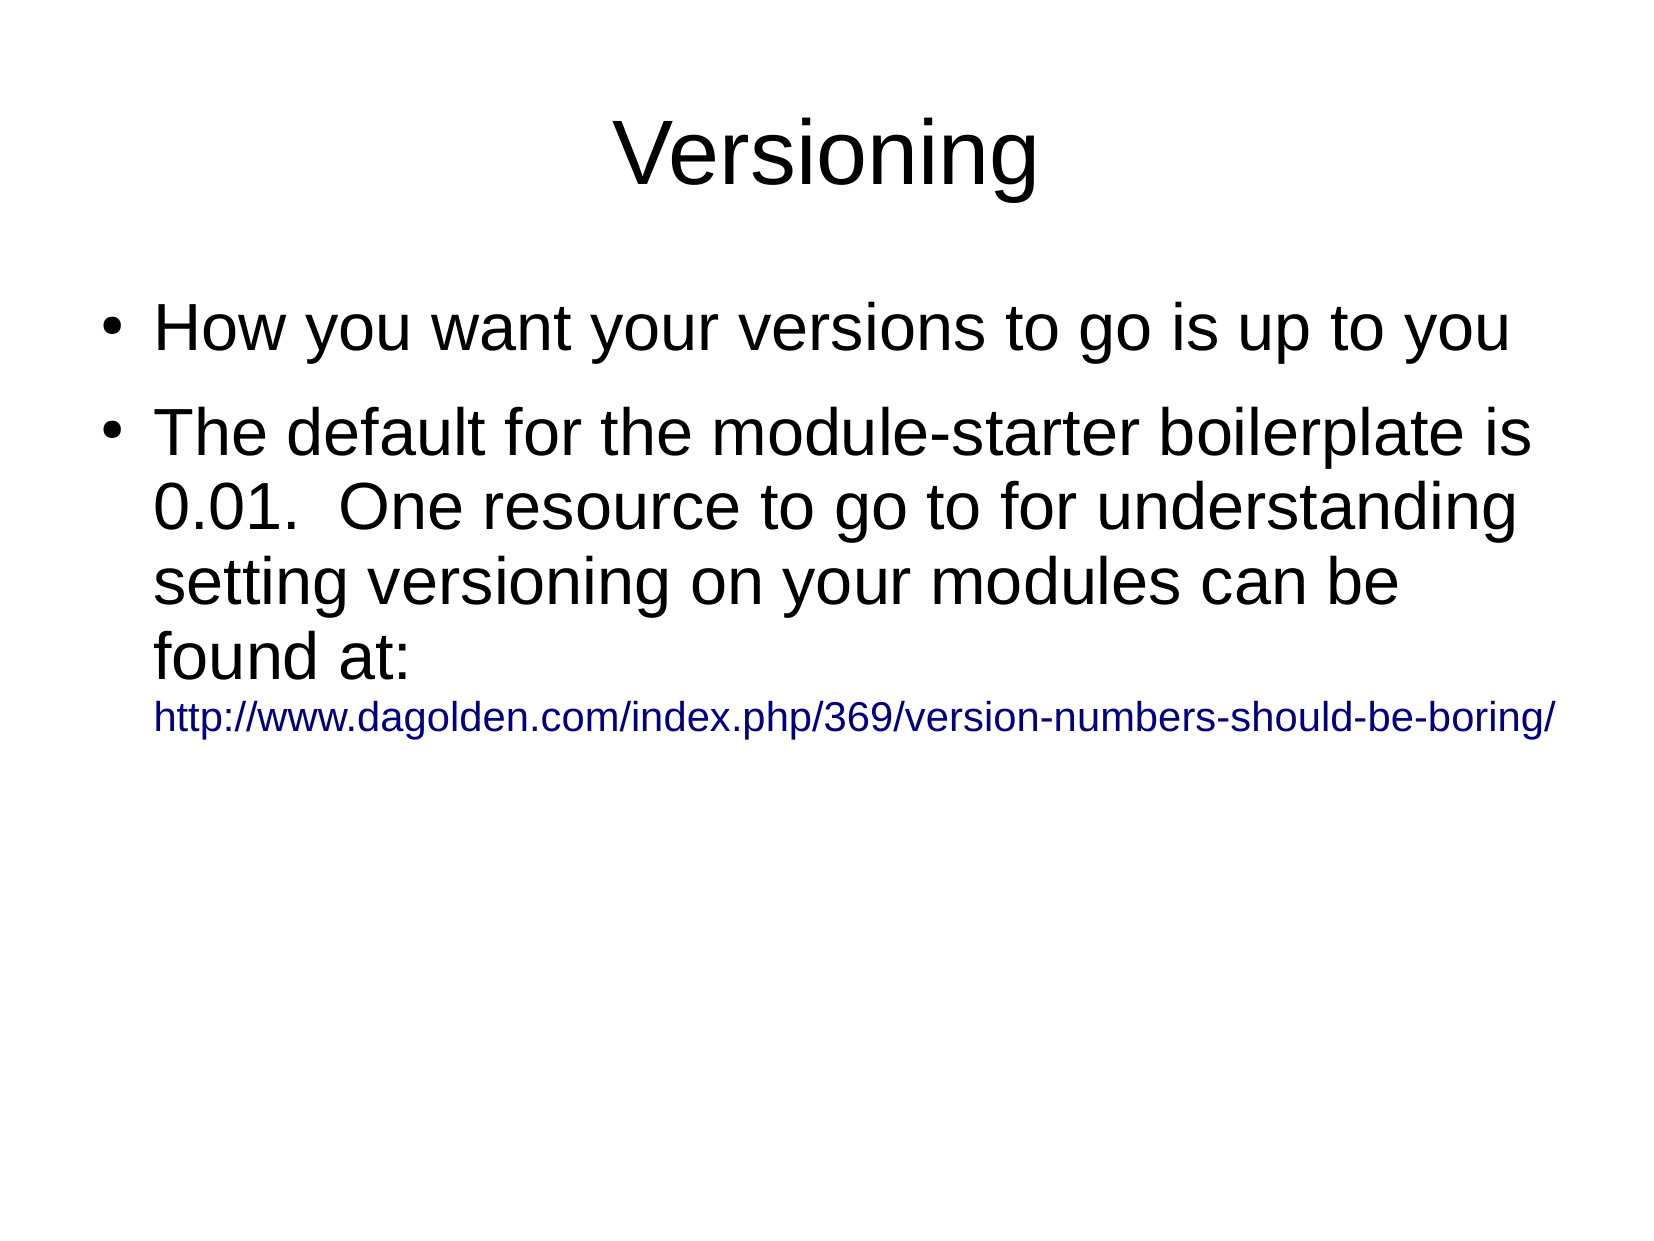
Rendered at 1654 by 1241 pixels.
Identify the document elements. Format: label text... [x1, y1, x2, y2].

title Versioning [82, 49, 1571, 257]
list How you want your versions to go is up to you The default for the module-starter boilerplate is 0.01. One resource to go to for understanding setting versioning on your modules can be found at: http://www.dagolden.com/index.php/369/version-numbers-should-be-boring/ [82, 290, 1571, 1109]
